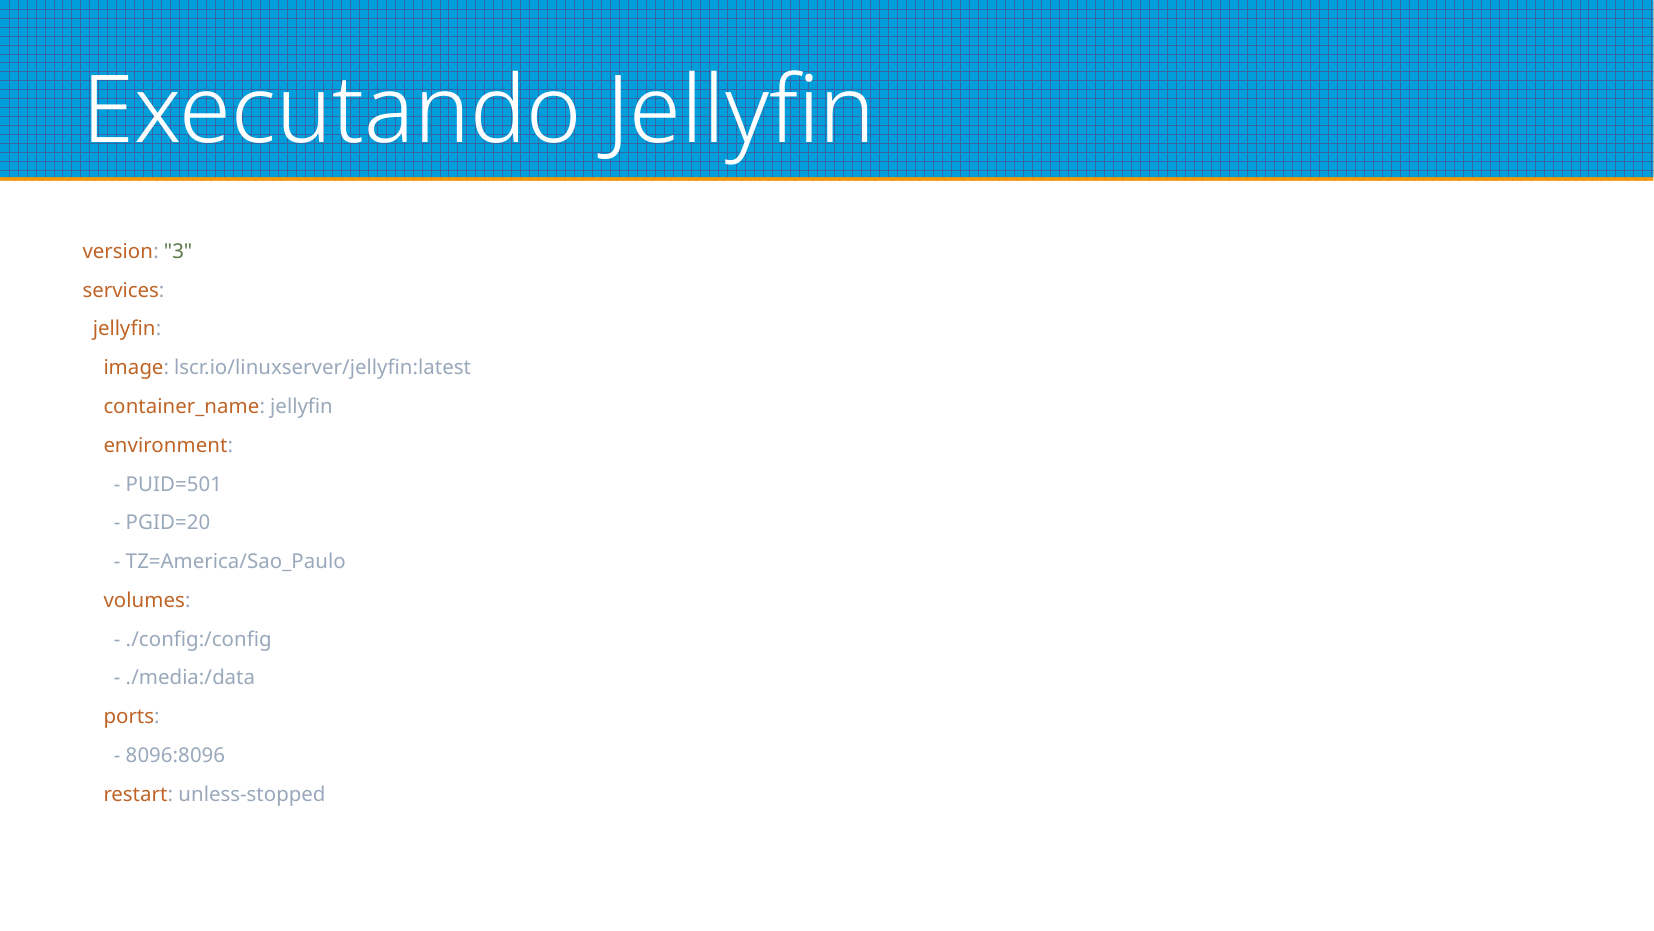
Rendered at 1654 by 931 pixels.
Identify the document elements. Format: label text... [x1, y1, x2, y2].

title Executando Jellyfin [82, 14, 1571, 171]
list version: "3" services: jellyfin: image: lscr.io/linuxserver/jellyfin:latest container_name: jellyfin environment: - PUID=501 - PGID=20 - TZ=America/Sao_Paulo volumes: - ./config:/config - ./media:/data ports: - 8096:8096 restart: unless-stopped [82, 236, 1563, 811]
